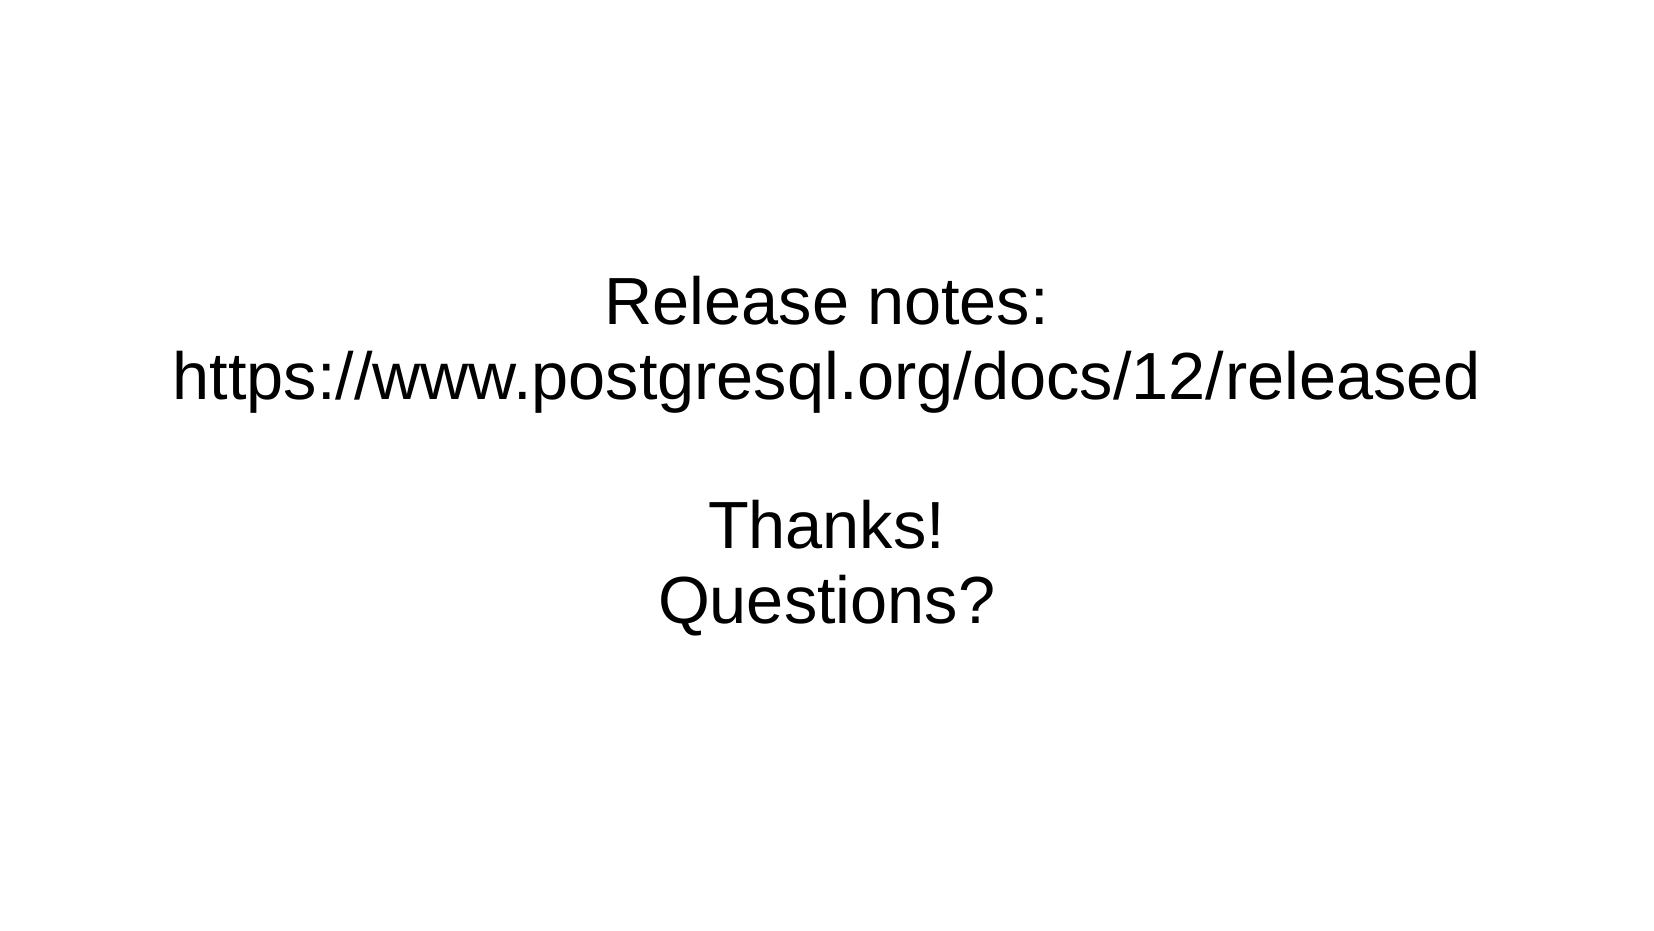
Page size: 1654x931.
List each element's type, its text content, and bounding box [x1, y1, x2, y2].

title Release notes: https://www.postgresql.org/docs/12/released Thanks! Questions? [82, 210, 1571, 692]
